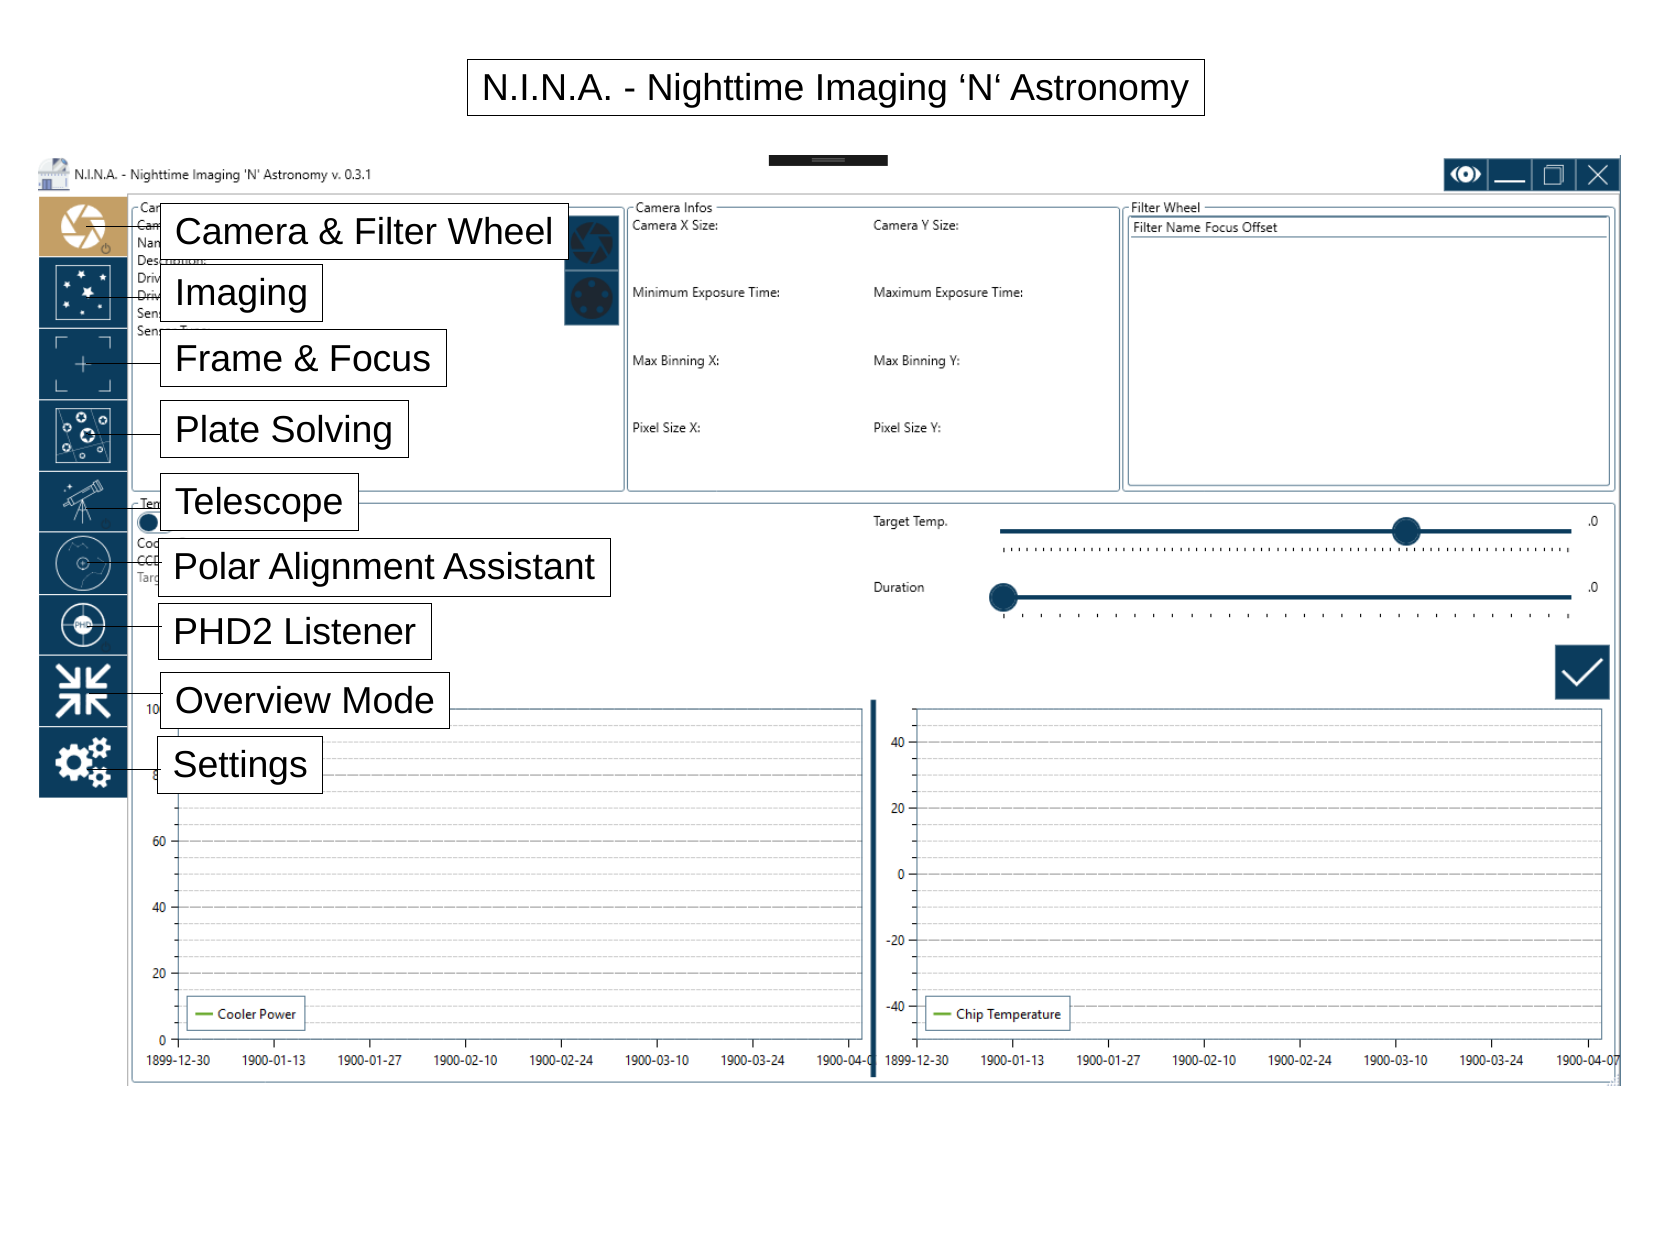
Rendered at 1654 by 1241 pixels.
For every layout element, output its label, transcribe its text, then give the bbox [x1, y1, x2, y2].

text_box Polar Alignment Assistant [158, 538, 584, 597]
text_box Imaging [160, 264, 323, 322]
text_box Plate Solving [160, 400, 409, 458]
text_box Settings [157, 736, 323, 794]
picture [38, 155, 1621, 1087]
text_box N.I.N.A. - Nighttime Imaging ‘N‘ Astronomy [467, 59, 1205, 116]
text_box PHD2 Listener [158, 603, 432, 660]
text_box Frame & Focus [160, 329, 447, 387]
text_box Camera & Filter Wheel [160, 203, 569, 260]
text_box Overview Mode [160, 672, 450, 729]
text_box Telescope [160, 473, 359, 531]
